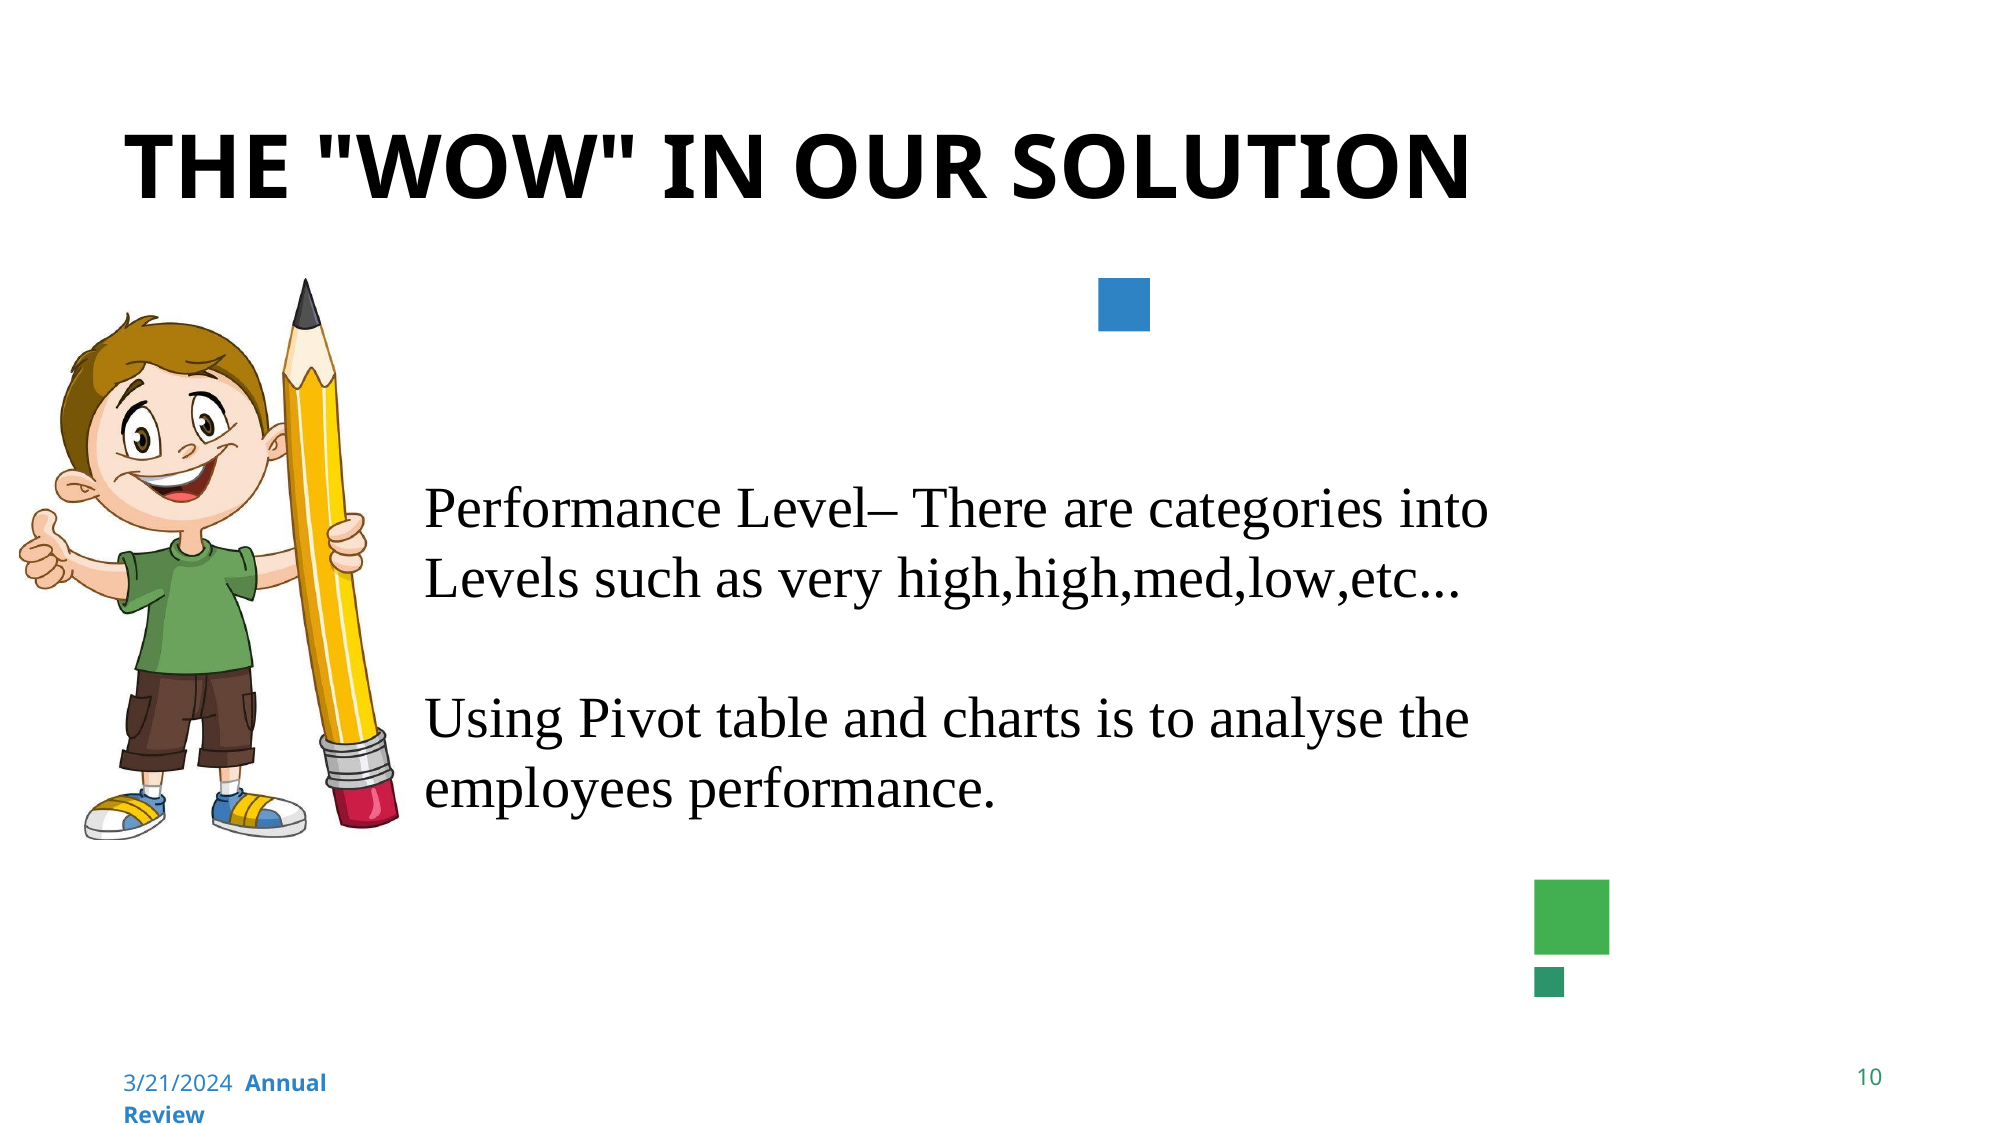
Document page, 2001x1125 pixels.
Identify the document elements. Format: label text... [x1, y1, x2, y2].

text_box [1534, 879, 1610, 955]
text_box 10 [1849, 1061, 1888, 1094]
text_box 3/21/2024 Annual Review [123, 1063, 415, 1092]
title THE "WOW" IN OUR SOLUTION [121, 107, 1513, 218]
text_box [1098, 278, 1150, 332]
text_box Performance Level– There are categories into Levels such as very high,high,med,low,etc... Using Pivot table and charts is to analyse the employees performance. [409, 391, 1638, 832]
picture [18, 278, 411, 861]
text_box [1534, 967, 1565, 997]
